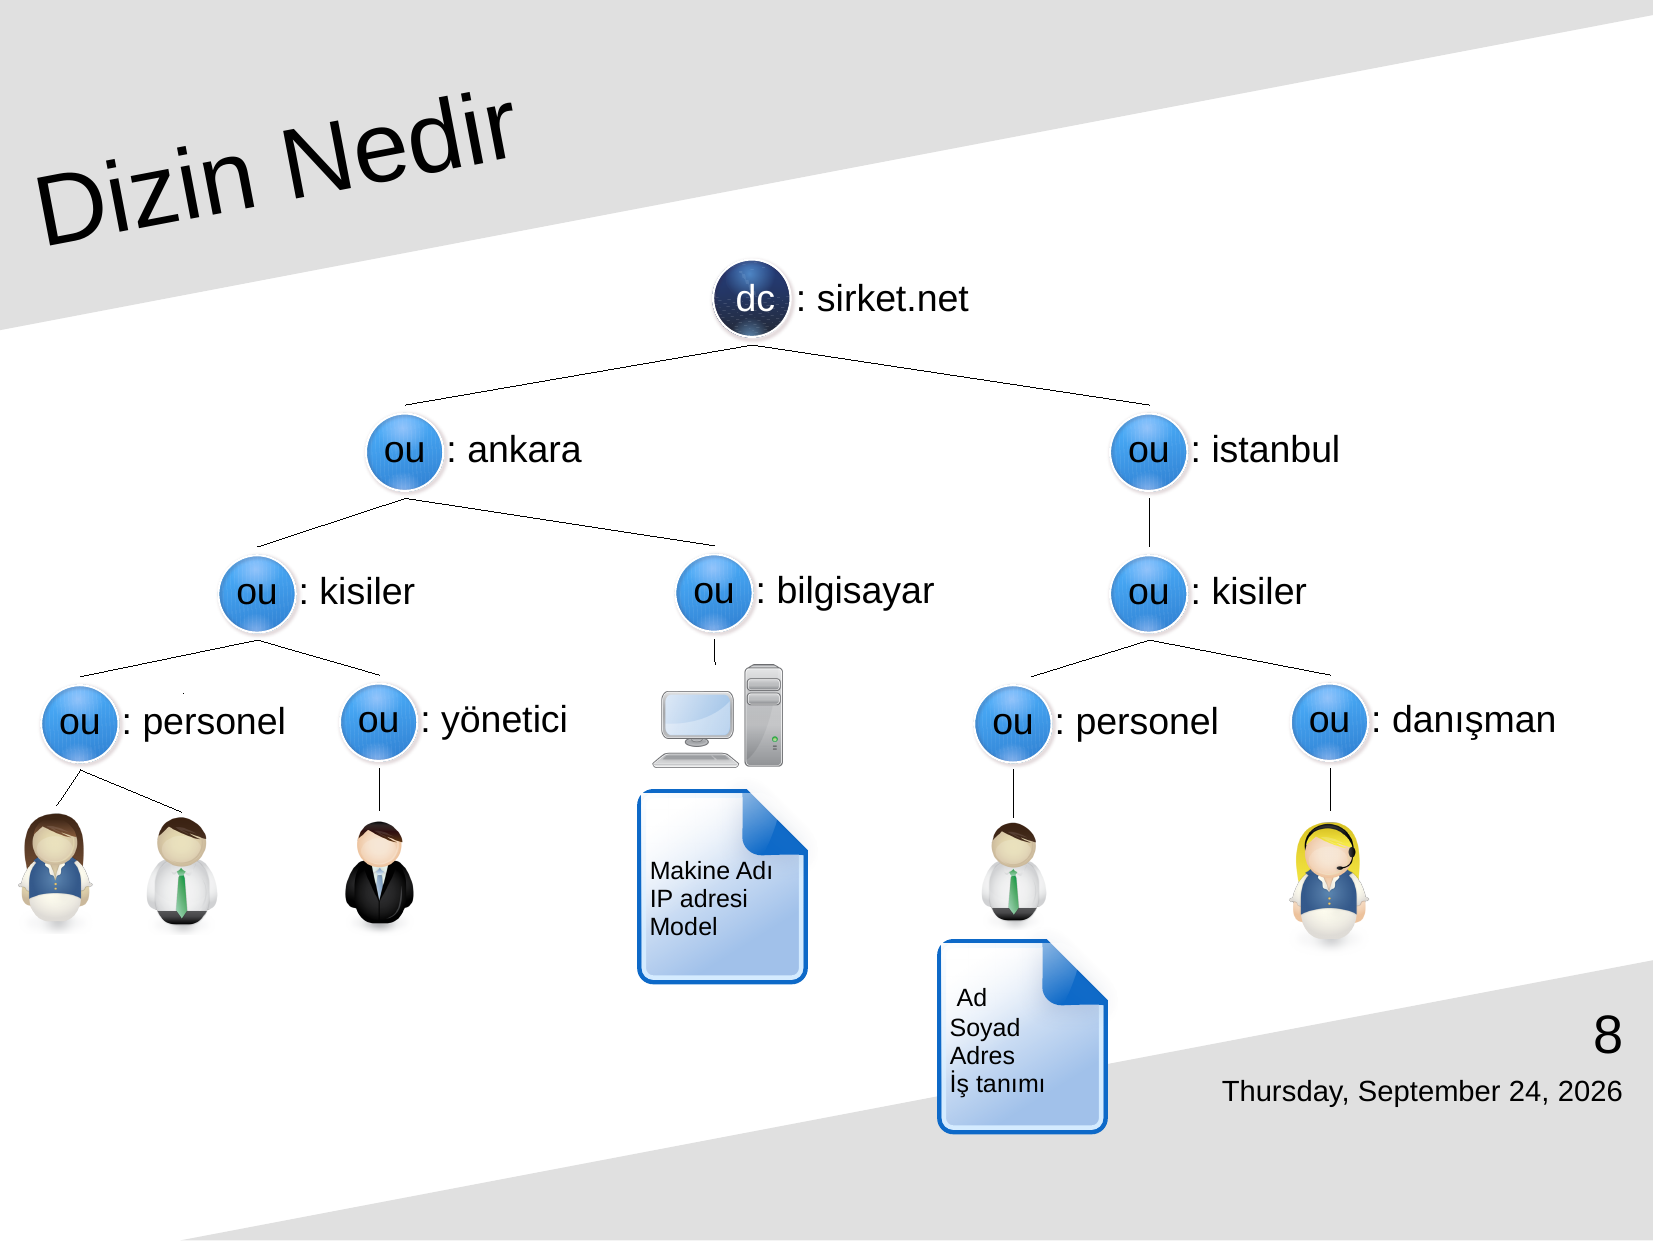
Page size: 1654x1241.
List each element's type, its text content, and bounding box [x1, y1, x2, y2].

text_box dc : sirket.net [720, 270, 985, 327]
text_box ou : personel [44, 693, 322, 750]
text_box ou : kisiler [1113, 563, 1347, 621]
picture [7, 805, 106, 934]
picture [333, 809, 426, 936]
picture [212, 546, 304, 641]
picture [707, 251, 798, 346]
picture [35, 676, 126, 770]
picture [1275, 809, 1386, 957]
text_box ou : yönetici [343, 691, 639, 749]
picture [1104, 405, 1195, 499]
picture [334, 675, 425, 769]
text_box ou : kisiler [221, 563, 455, 621]
picture [1104, 546, 1195, 641]
picture [968, 676, 1059, 770]
text_box ou : ankara [369, 421, 603, 479]
picture [669, 545, 761, 640]
picture [1284, 675, 1376, 769]
picture [360, 405, 451, 499]
picture [900, 817, 1141, 1156]
title Dizin Nedir [16, 0, 1518, 315]
text_box ou : istanbul [1113, 421, 1367, 479]
picture [600, 664, 841, 1006]
text_box ou : bilgisayar [678, 562, 974, 620]
text_box ou : personel [977, 693, 1255, 750]
picture [138, 811, 226, 935]
text_box ou : danışman [1294, 691, 1589, 749]
